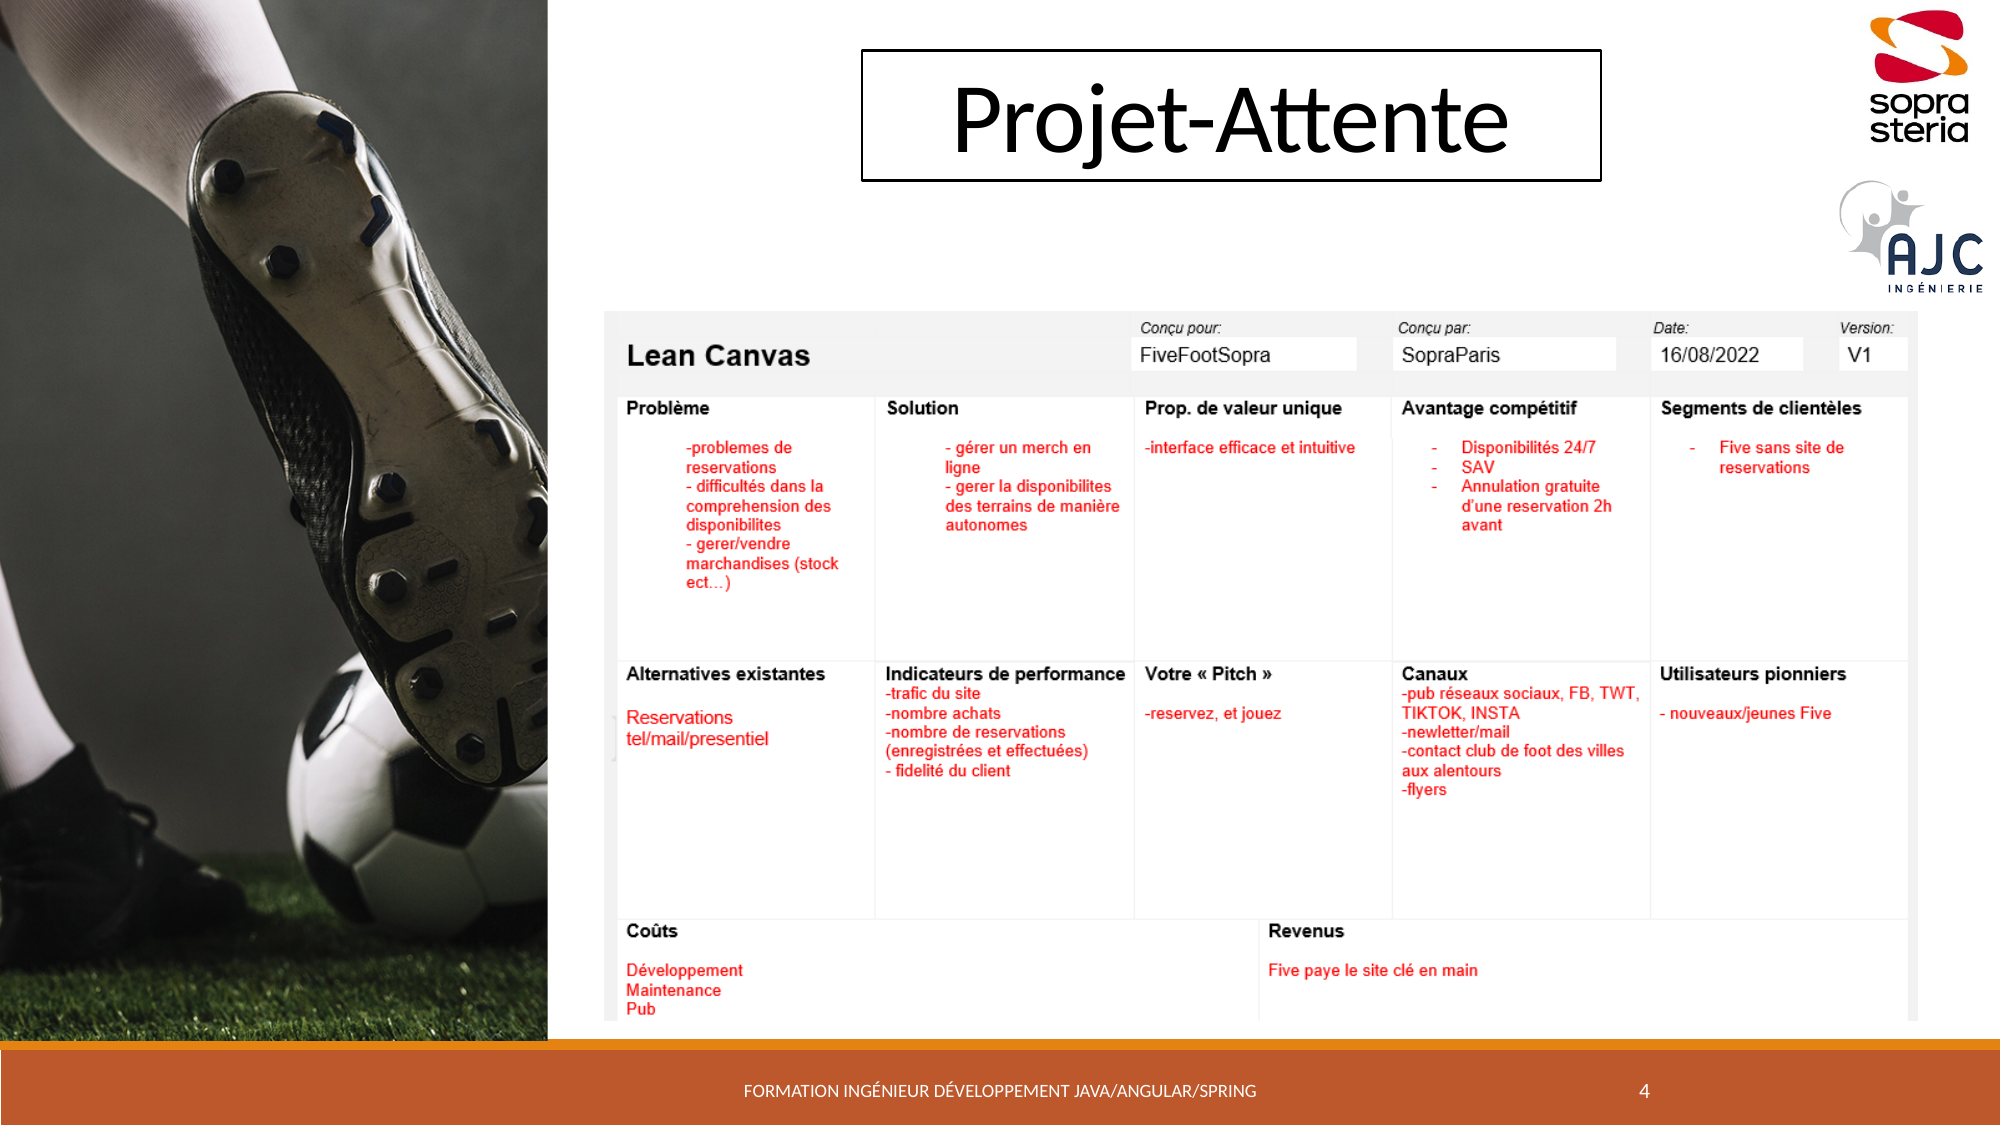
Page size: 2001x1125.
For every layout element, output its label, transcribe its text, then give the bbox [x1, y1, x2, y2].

picture [604, 0, 2000, 1021]
text_box Formation Ingénieur Développement JAVA/ANGULAR/SPRING [604, 1059, 1396, 1120]
text_box [1624, 1059, 1840, 1120]
title Projet-Attente [862, 50, 1601, 181]
picture [0, 0, 548, 1041]
